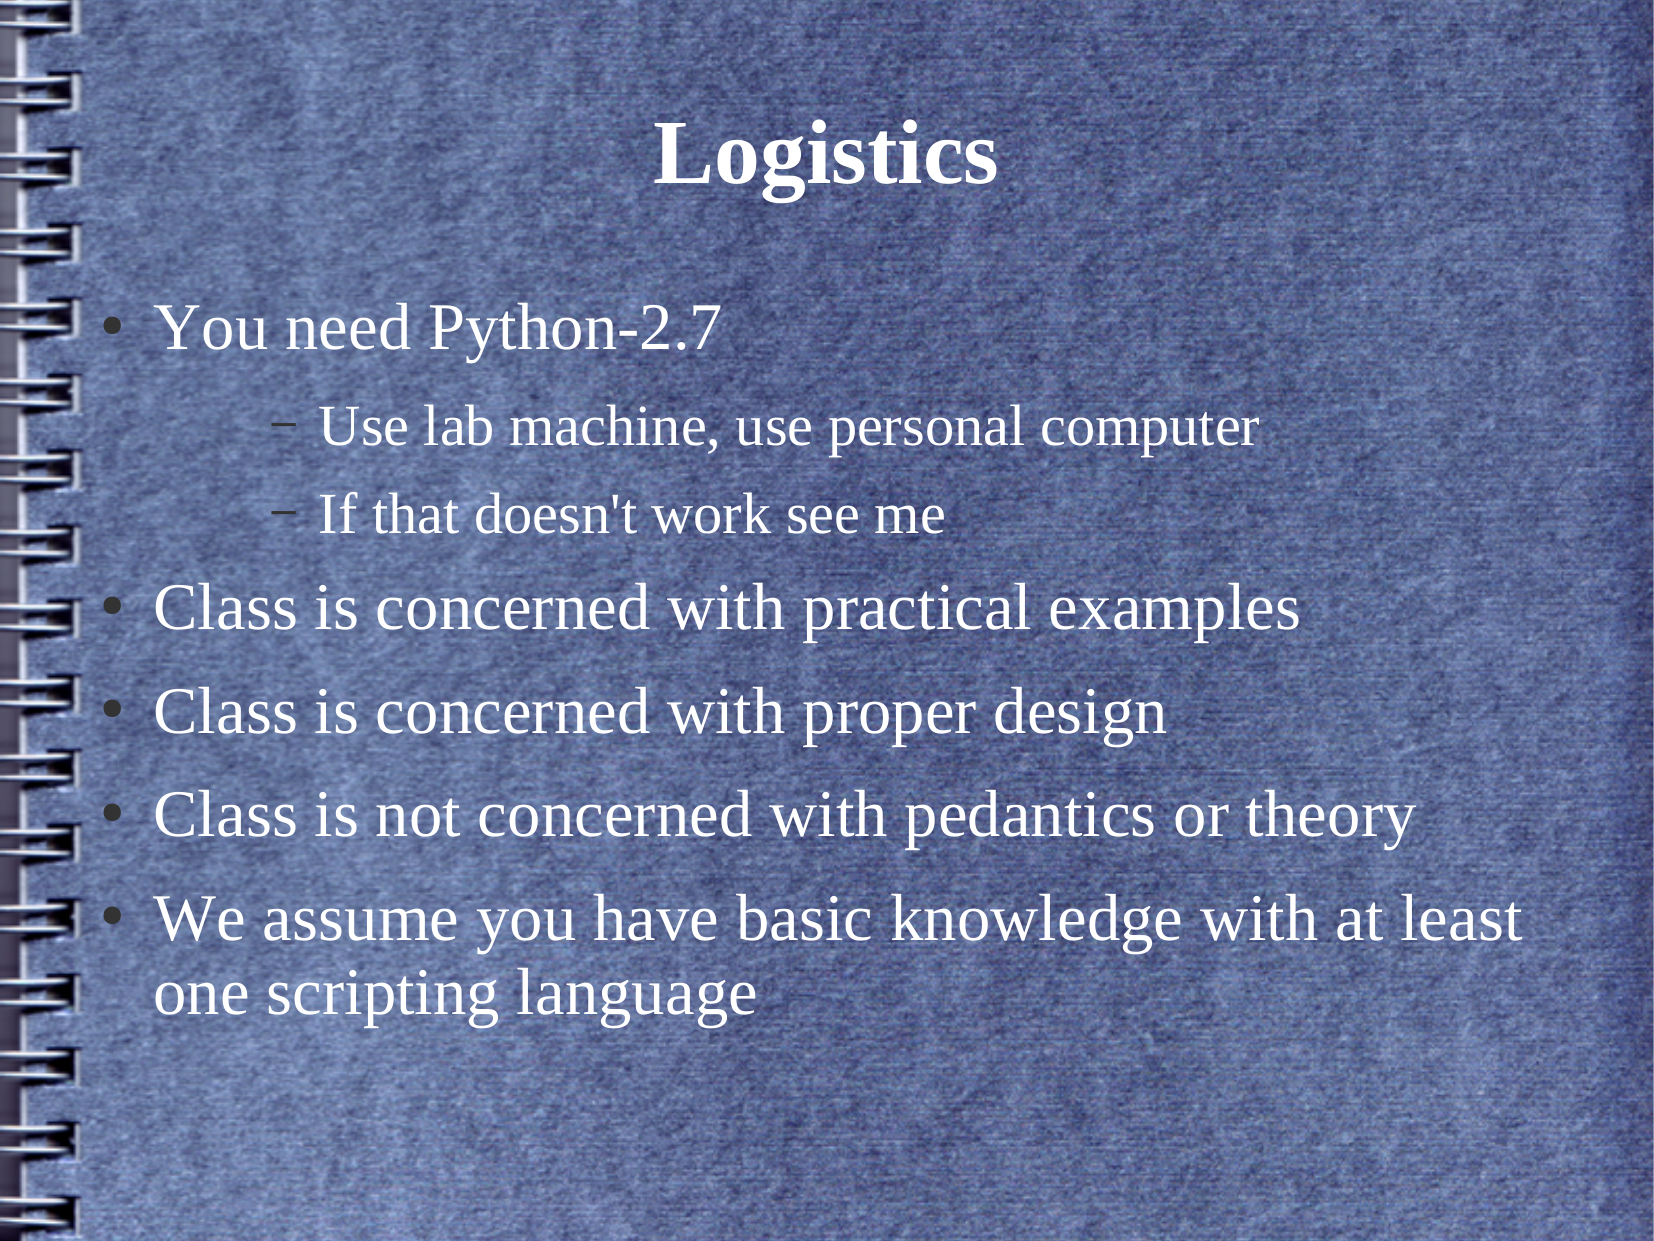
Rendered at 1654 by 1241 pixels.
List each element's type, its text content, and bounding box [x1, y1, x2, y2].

list You need Python-2.7 Use lab machine, use personal computer If that doesn't work see me Class is concerned with practical examples Class is concerned with proper design Class is not concerned with pedantics or theory We assume you have basic knowledge with at least one scripting language [82, 290, 1571, 1133]
title Logistics [82, 49, 1571, 257]
picture [0, 0, 1654, 1241]
